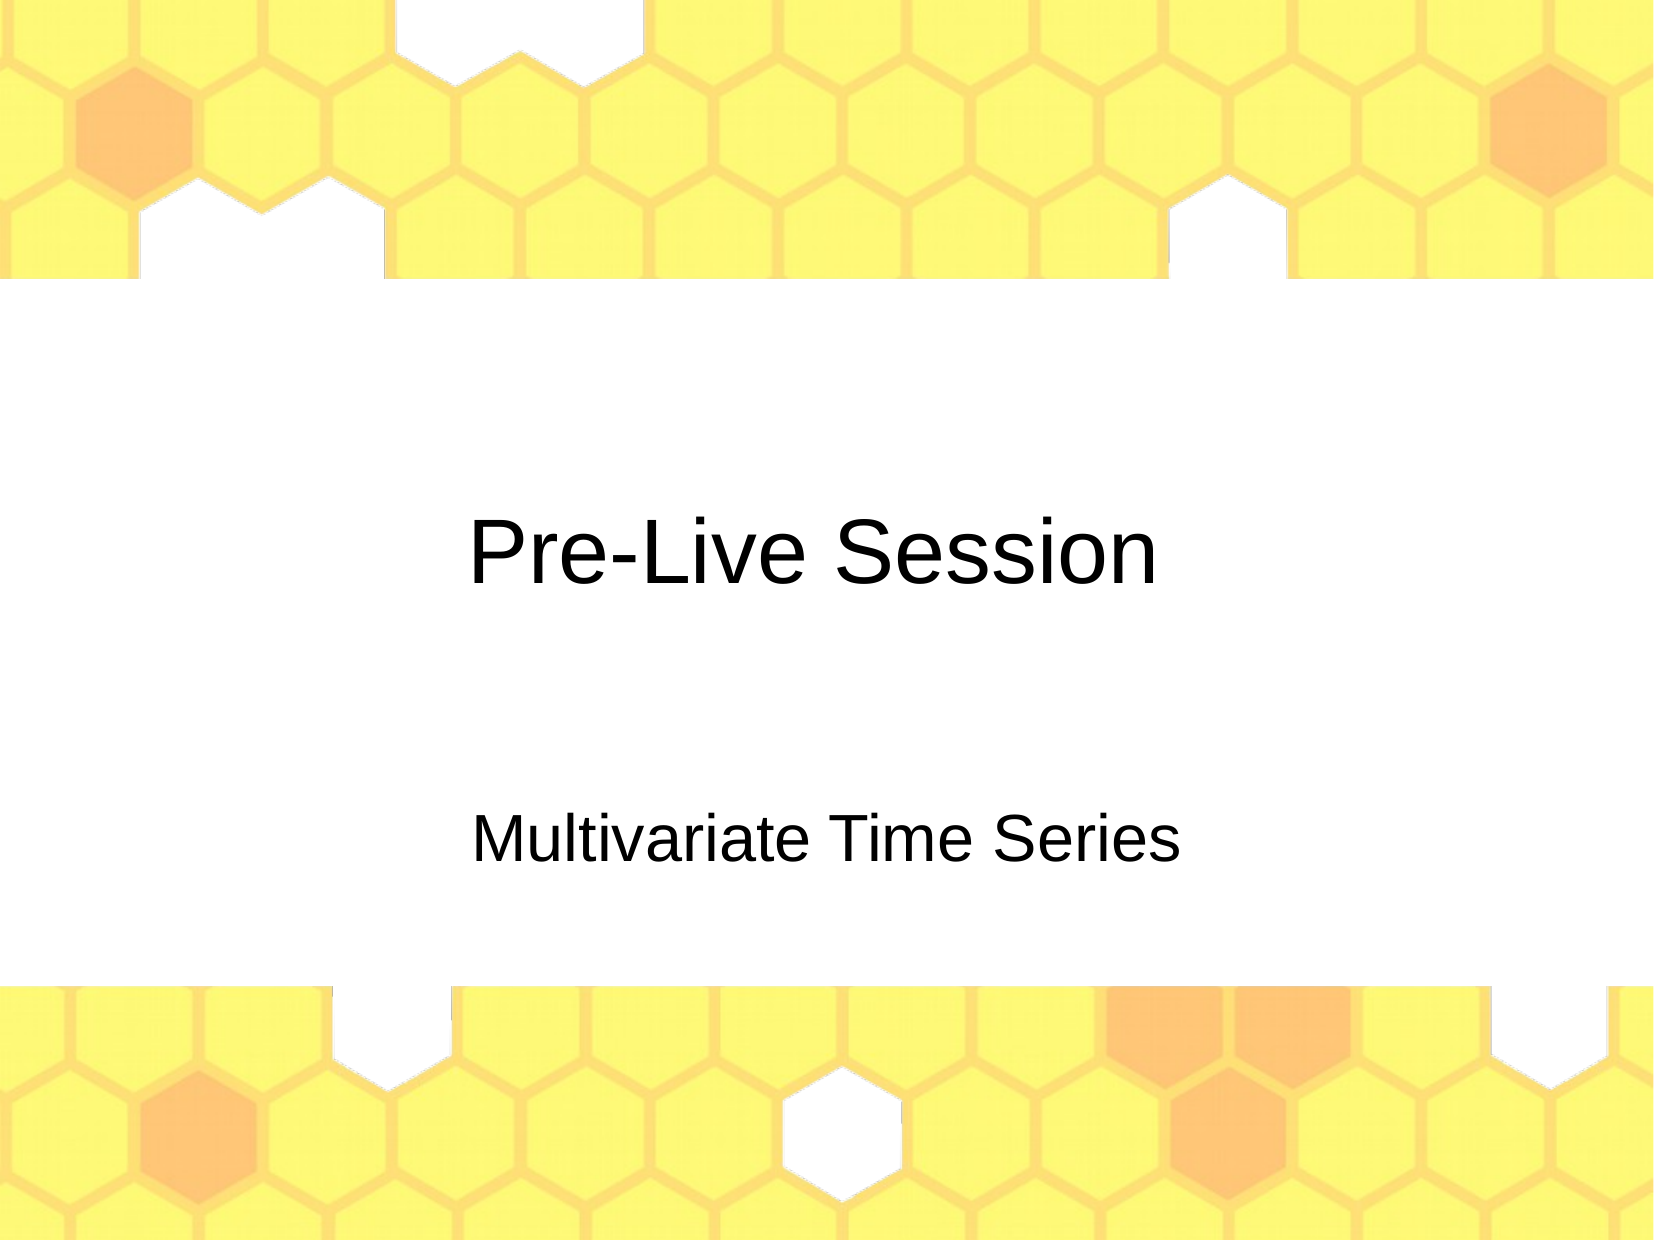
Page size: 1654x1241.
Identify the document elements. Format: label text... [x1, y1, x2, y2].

picture [0, 986, 1654, 1240]
subtitle Multivariate Time Series [82, 744, 1571, 934]
title Pre-Live Session [82, 418, 1571, 686]
picture [0, 0, 1654, 279]
